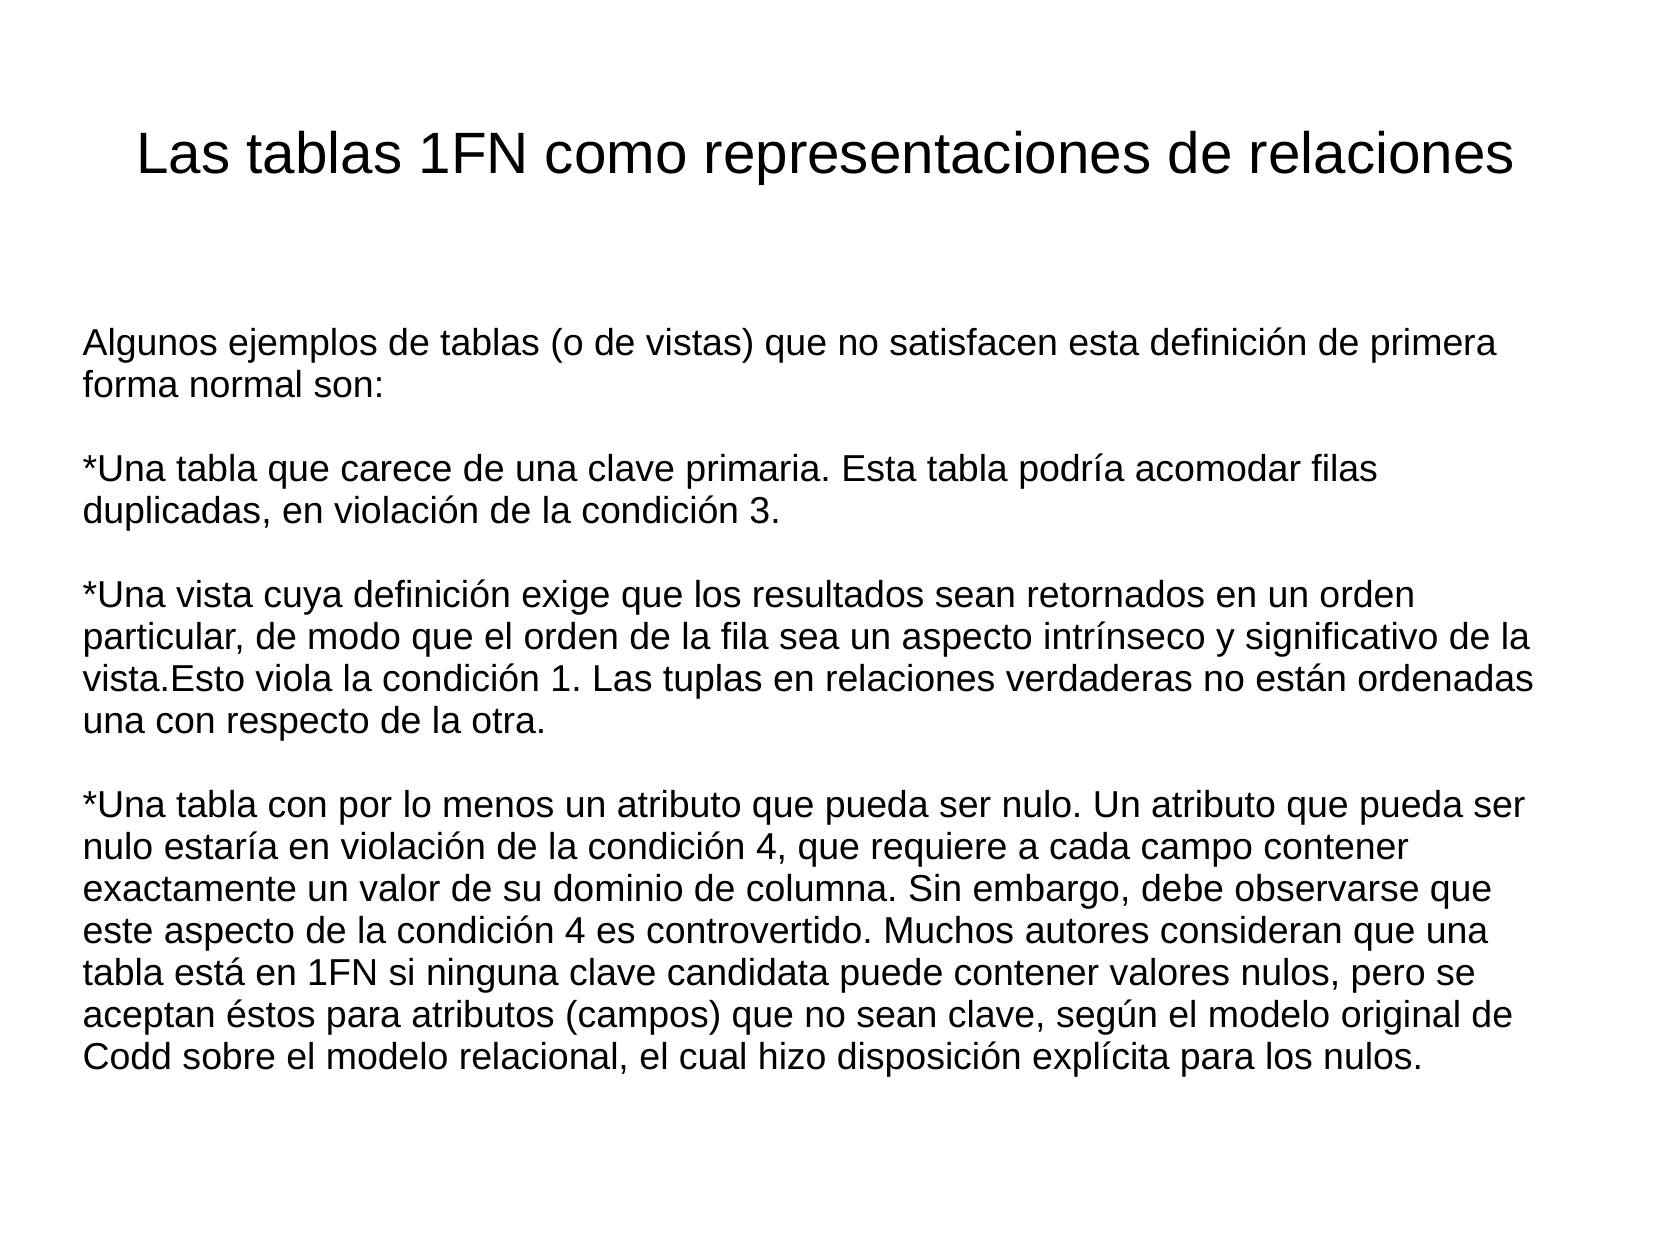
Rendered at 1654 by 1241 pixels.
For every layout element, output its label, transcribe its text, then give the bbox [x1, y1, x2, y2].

title Las tablas 1FN como representaciones de relaciones [82, 49, 1571, 257]
subtitle Algunos ejemplos de tablas (o de vistas) que no satisfacen esta definición de primera forma normal son: *Una tabla que carece de una clave primaria. Esta tabla podría acomodar filas duplicadas, en violación de la condición 3. *Una vista cuya definición exige que los resultados sean retornados en un orden particular, de modo que el orden de la fila sea un aspecto intrínseco y significativo de la vista.Esto viola la condición 1. Las tuplas en relaciones verdaderas no están ordenadas una con respecto de la otra. *Una tabla con por lo menos un atributo que pueda ser nulo. Un atributo que pueda ser nulo estaría en violación de la condición 4, que requiere a cada campo contener exactamente un valor de su dominio de columna. Sin embargo, debe observarse que este aspecto de la condición 4 es controvertido. Muchos autores consideran que una tabla está en 1FN si ninguna clave candidata puede contener valores nulos, pero se aceptan éstos para atributos (campos) que no sean clave, según el modelo original de Codd sobre el modelo relacional, el cual hizo disposición explícita para los nulos. [82, 290, 1571, 1109]
